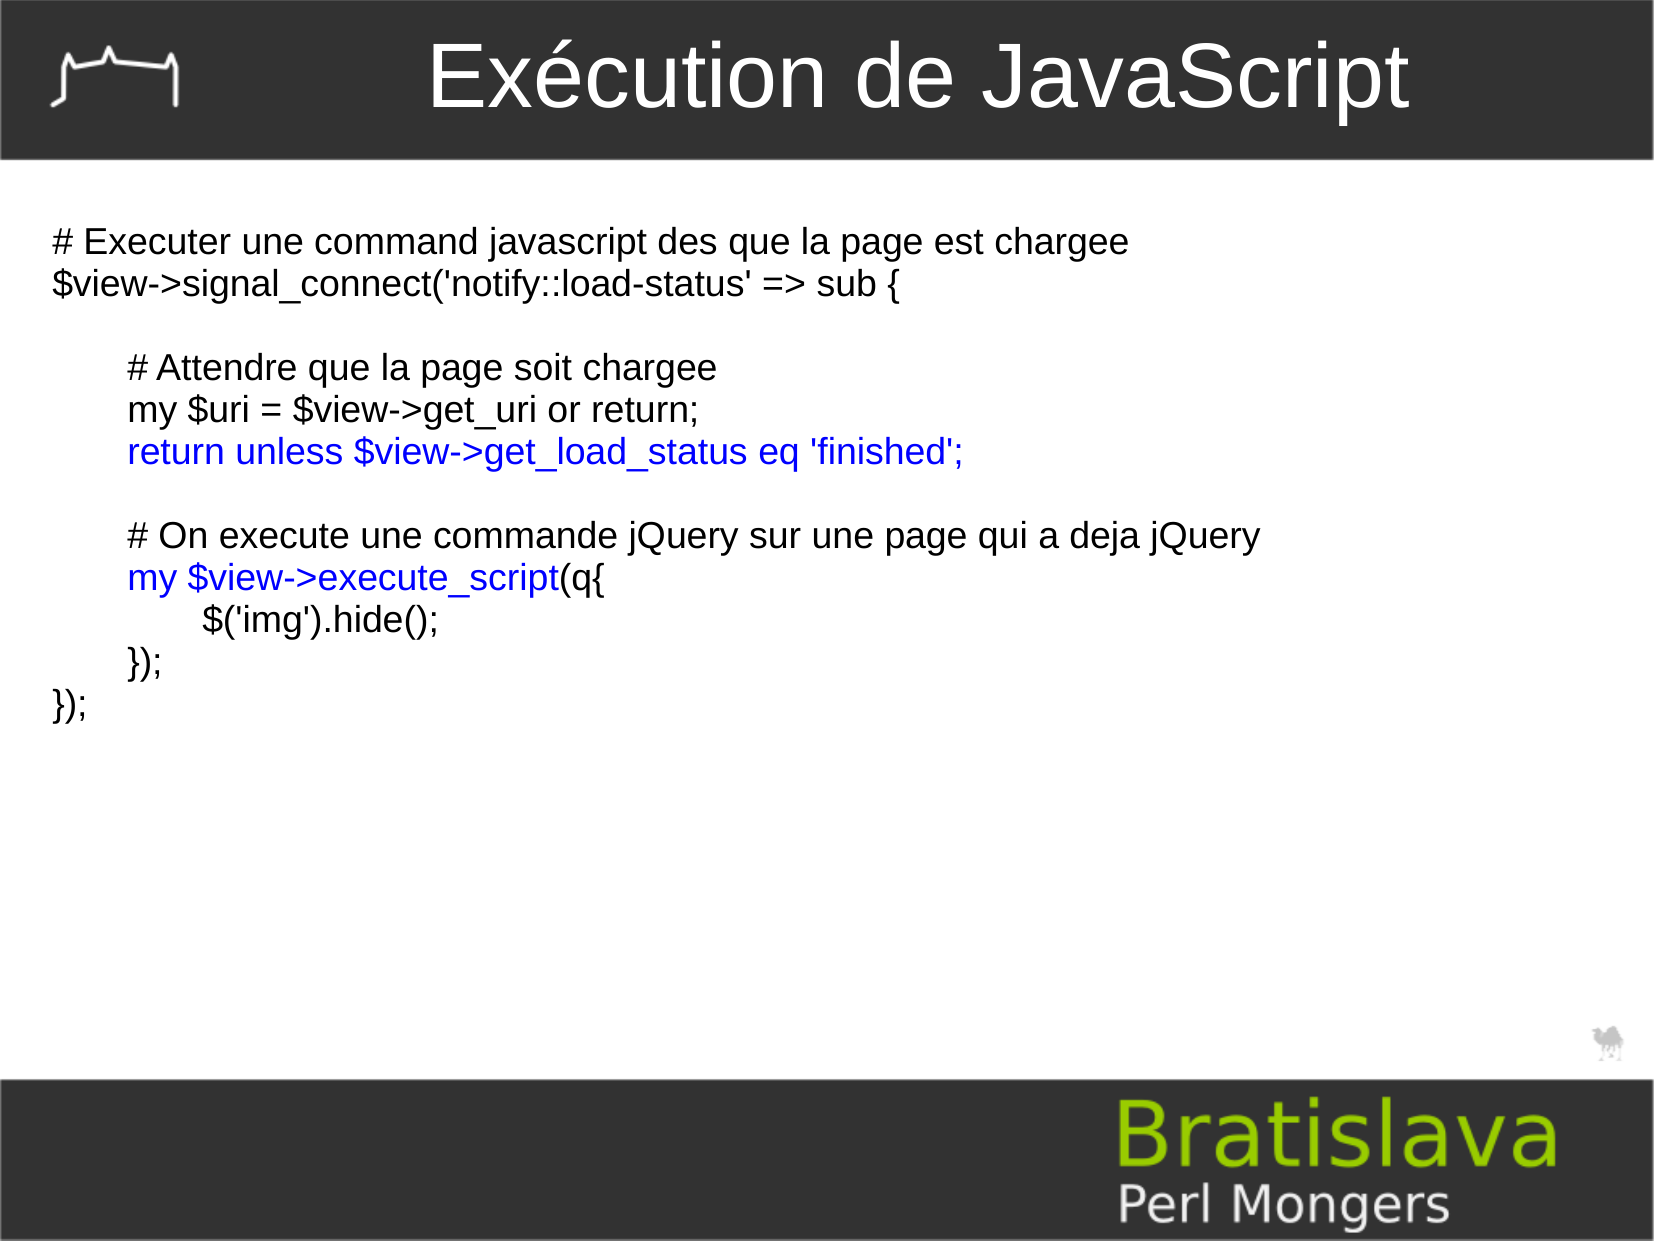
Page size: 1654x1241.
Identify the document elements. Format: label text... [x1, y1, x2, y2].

text_box # Executer une command javascript des que la page est chargee $view->signal_connect('notify::load-status' => sub { # Attendre que la page soit chargee my $uri = $view->get_uri or return; return unless $view->get_load_status eq 'finished'; # On execute une commande jQuery sur une page qui a deja jQuery my $view->execute_script(q{ $('img').hide(); }); }); [37, 213, 1651, 1051]
picture [0, 0, 1654, 1241]
title Exécution de JavaScript [193, 24, 1645, 128]
